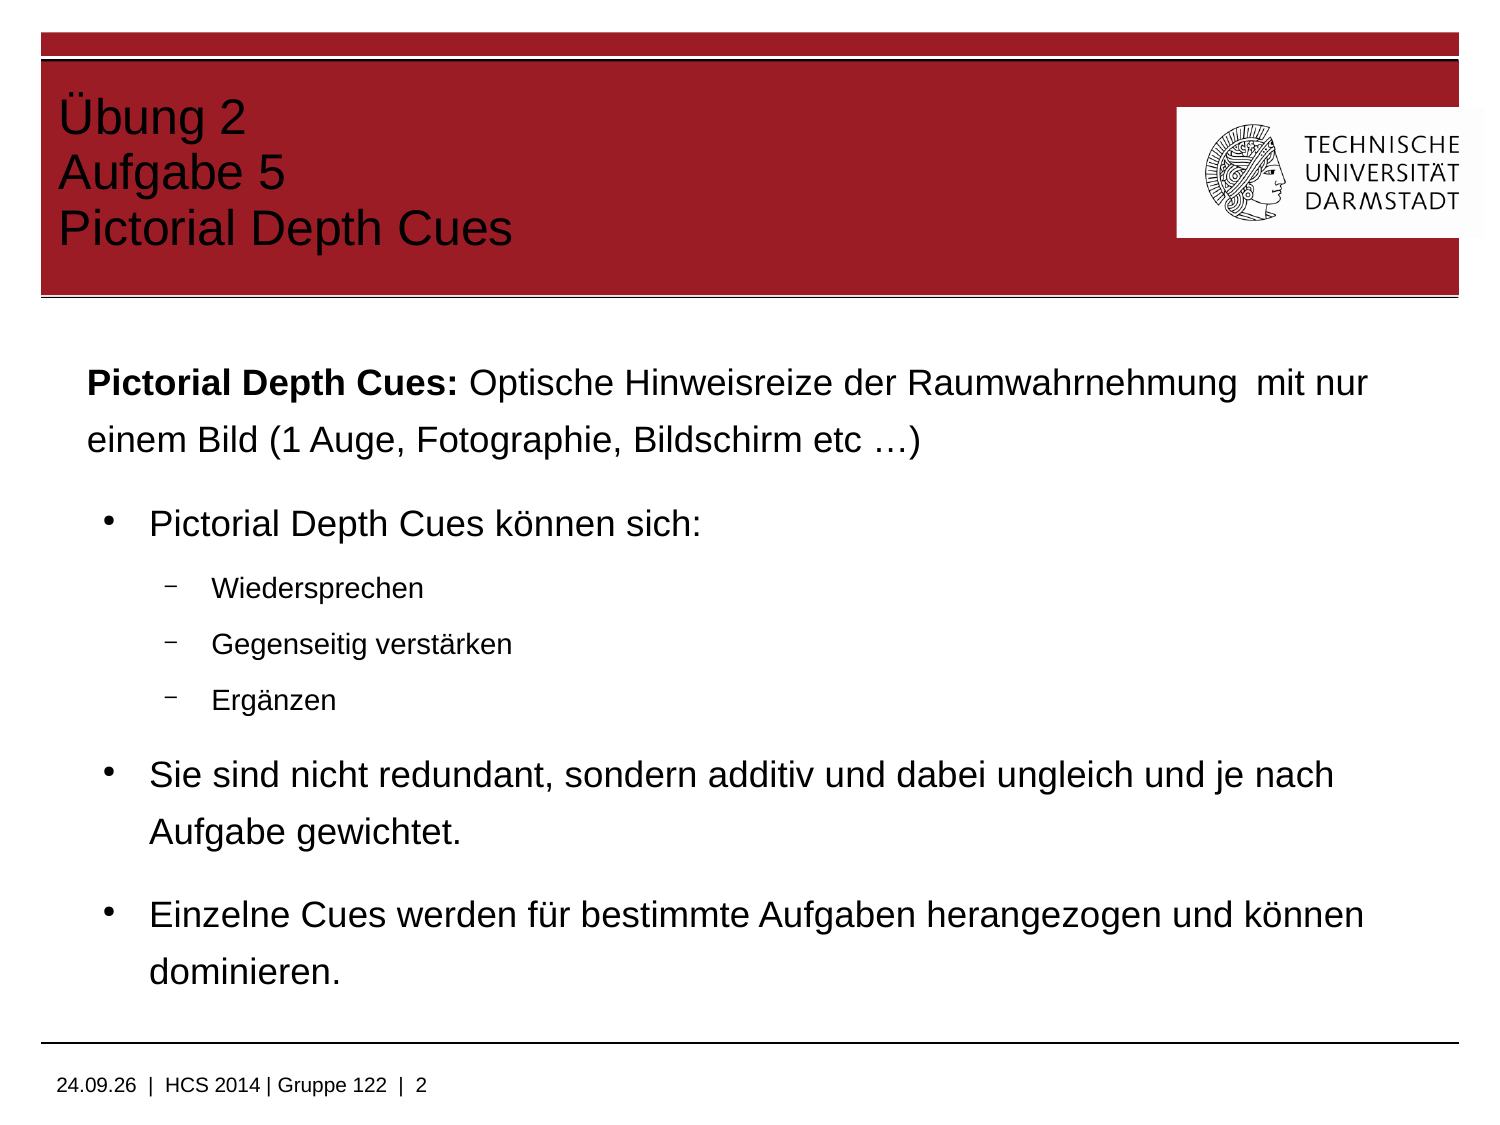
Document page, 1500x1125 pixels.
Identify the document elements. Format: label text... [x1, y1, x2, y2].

picture [1176, 107, 1484, 238]
title Übung 2 Aufgabe 5 Pictorial Depth Cues [58, 88, 1149, 257]
list Pictorial Depth Cues: Optische Hinweisreize der Raumwahrnehmung mit nur einem Bild (1 Auge, Fotographie, Bildschirm etc …) Pictorial Depth Cues können sich: Wiedersprechen Gegenseitig verstärken Ergänzen Sie sind nicht redundant, sondern additiv und dabei ungleich und je nach Aufgabe gewichtet. Einzelne Cues werden für bestimmte Aufgaben herangezogen und können dominieren. [86, 345, 1407, 999]
